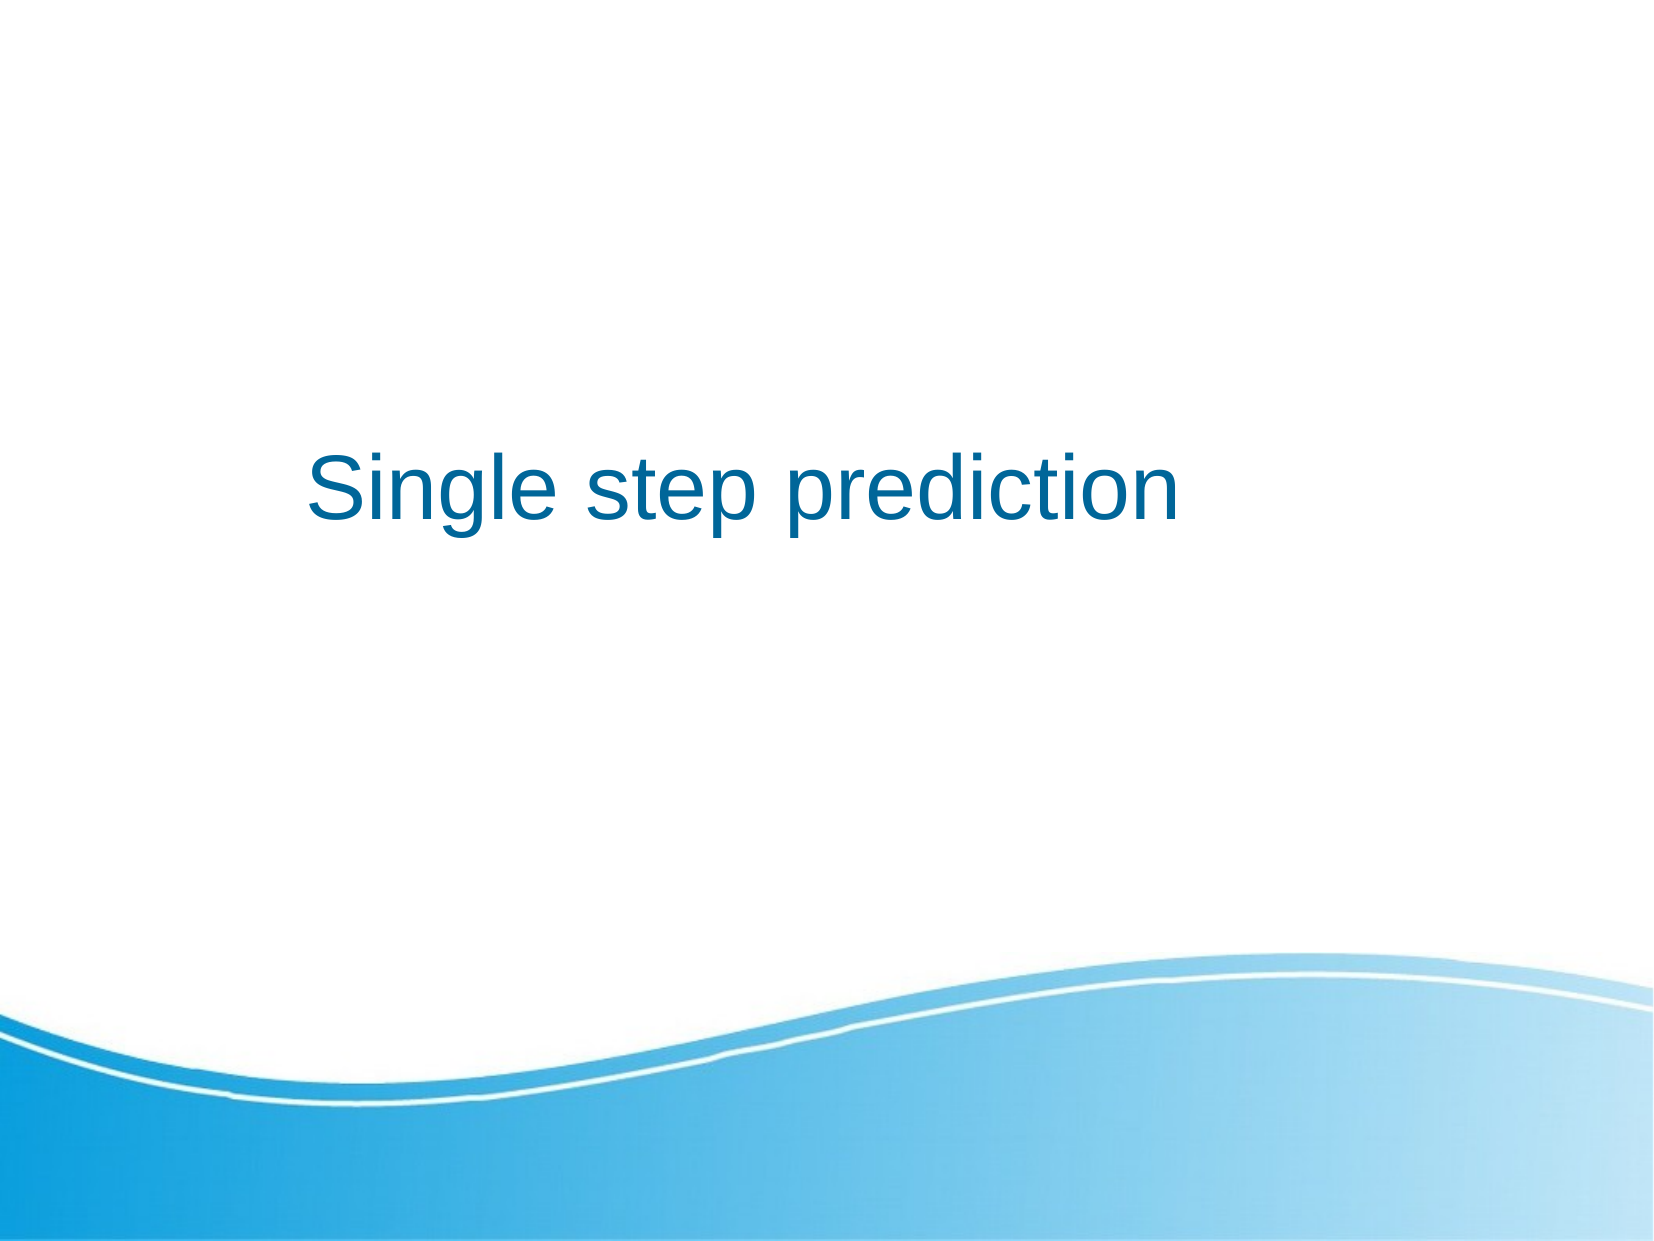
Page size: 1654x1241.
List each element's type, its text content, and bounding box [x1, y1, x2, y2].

picture [0, 952, 1654, 1241]
title Single step prediction [0, 384, 1489, 592]
